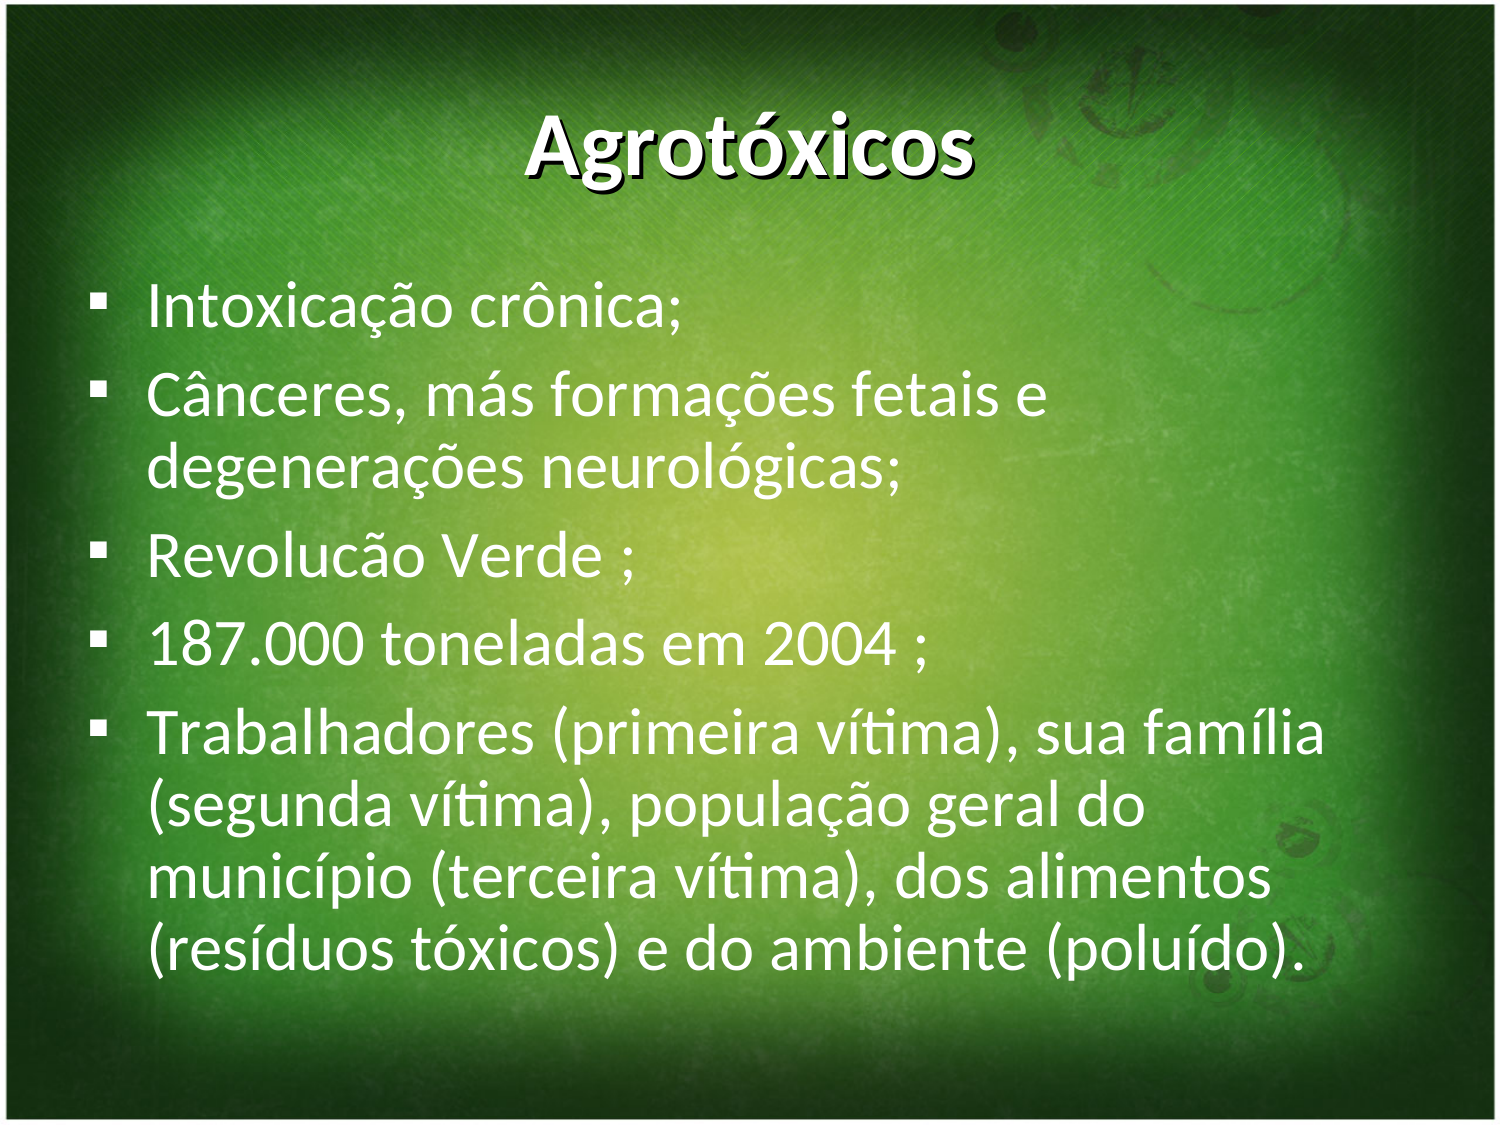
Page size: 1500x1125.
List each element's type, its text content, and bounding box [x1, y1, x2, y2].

list Intoxicação crônica; Cânceres, más formações fetais e degenerações neurológicas; Revolucão Verde ; 187.000 toneladas em 2004 ; Trabalhadores (primeira vítima), sua família (segunda vítima), população geral do município (terceira vítima), dos alimentos (resíduos tóxicos) e do ambiente (poluído). [75, 262, 1426, 1005]
title Agrotóxicos [75, 45, 1426, 233]
picture [0, 0, 1500, 1125]
